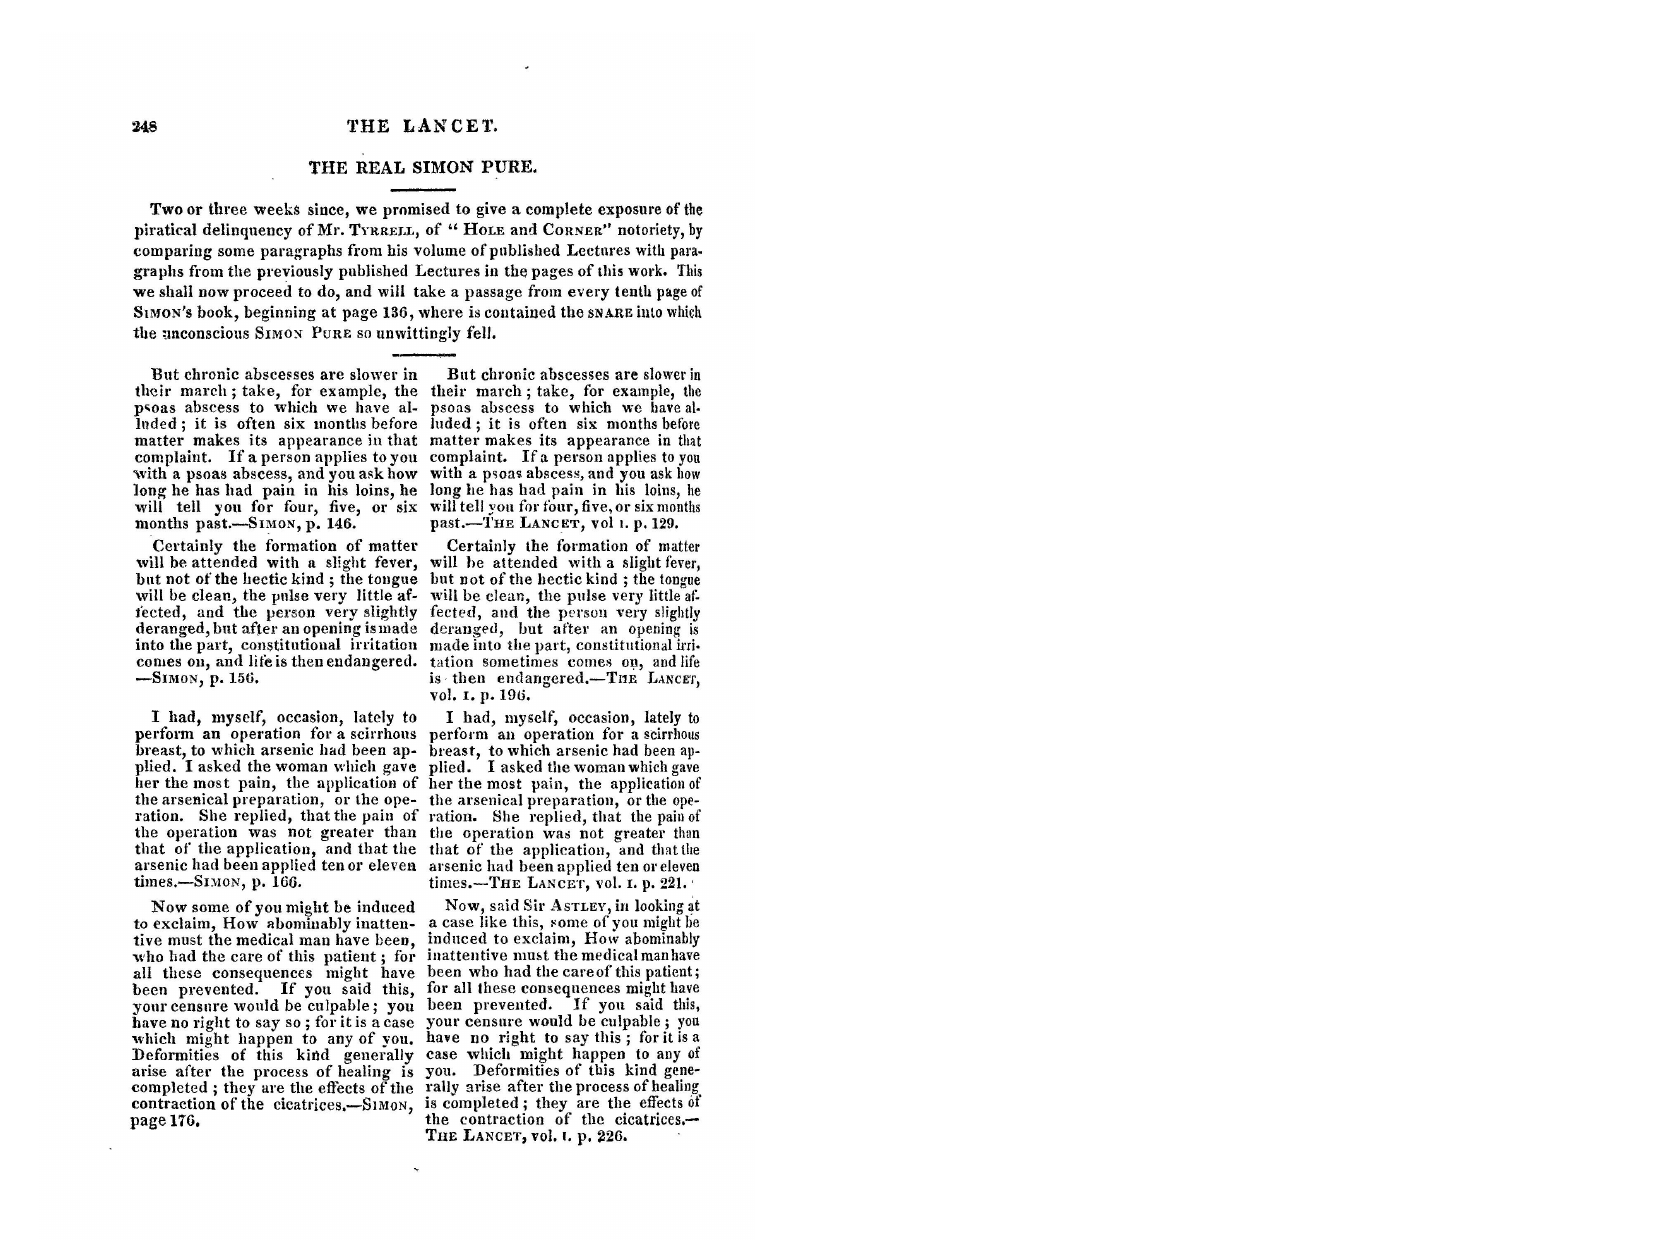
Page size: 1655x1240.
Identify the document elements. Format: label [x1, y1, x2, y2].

picture [39, 32, 755, 1240]
